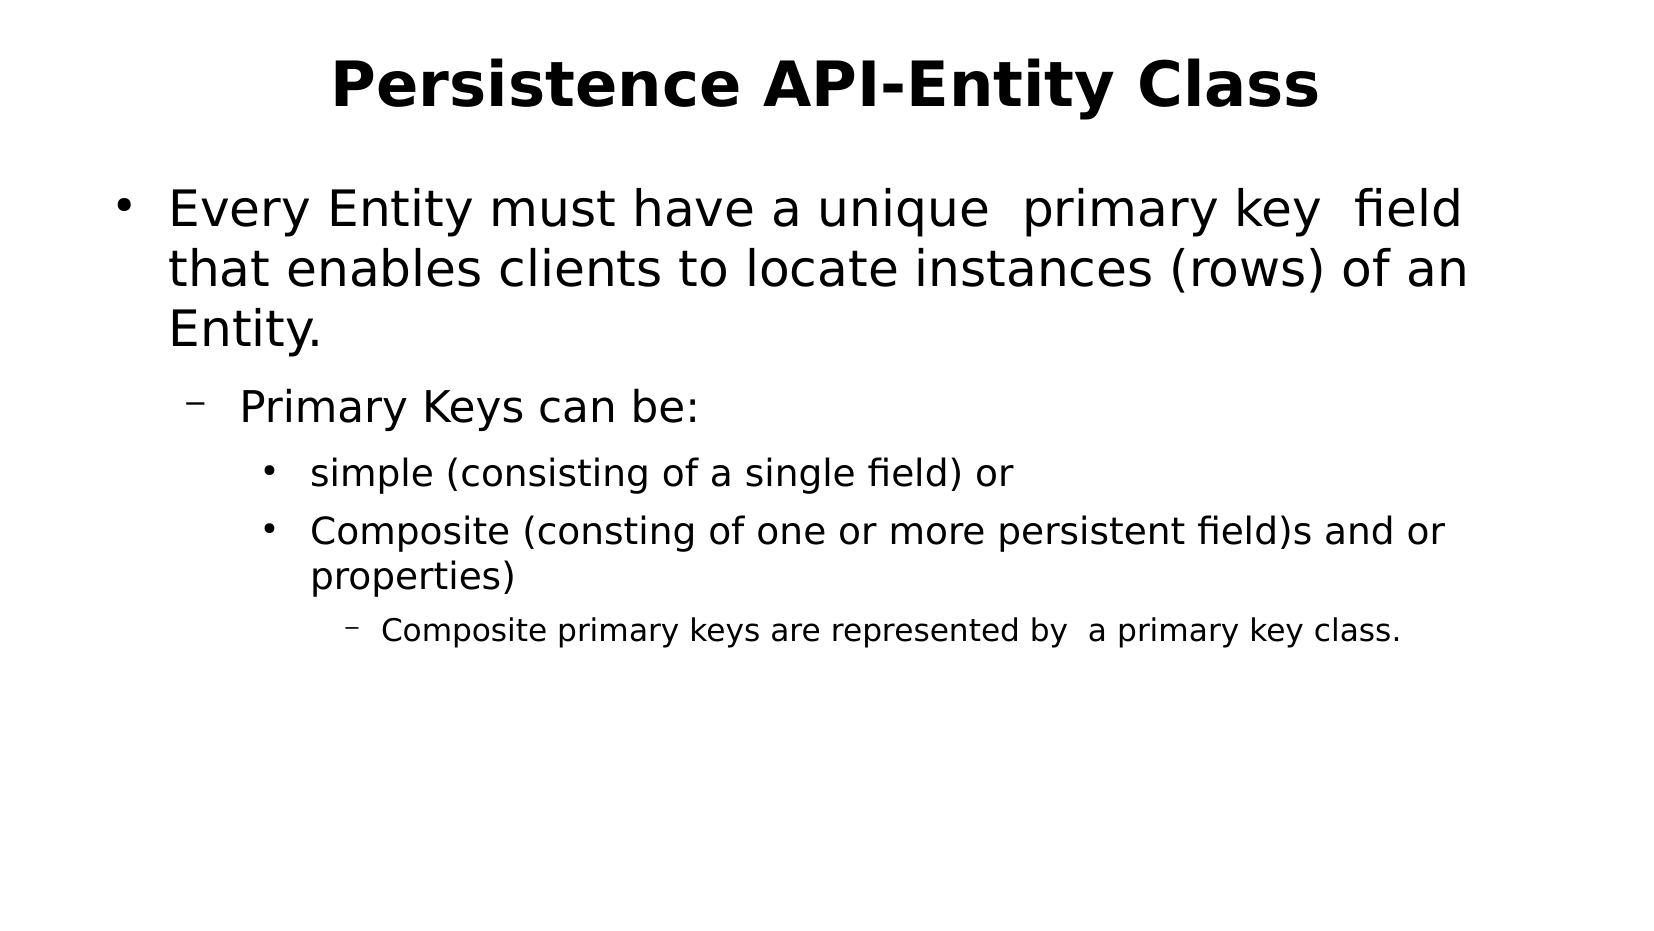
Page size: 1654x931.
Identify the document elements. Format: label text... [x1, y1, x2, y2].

list Every Entity must have a unique primary key field that enables clients to locate instances (rows) of an Entity. Primary Keys can be: simple (consisting of a single field) or Composite (consting of one or more persistent field)s and or properties) Composite primary keys are represented by a primary key class. [82, 168, 1538, 889]
title Persistence API-Entity Class [82, 36, 1571, 147]
